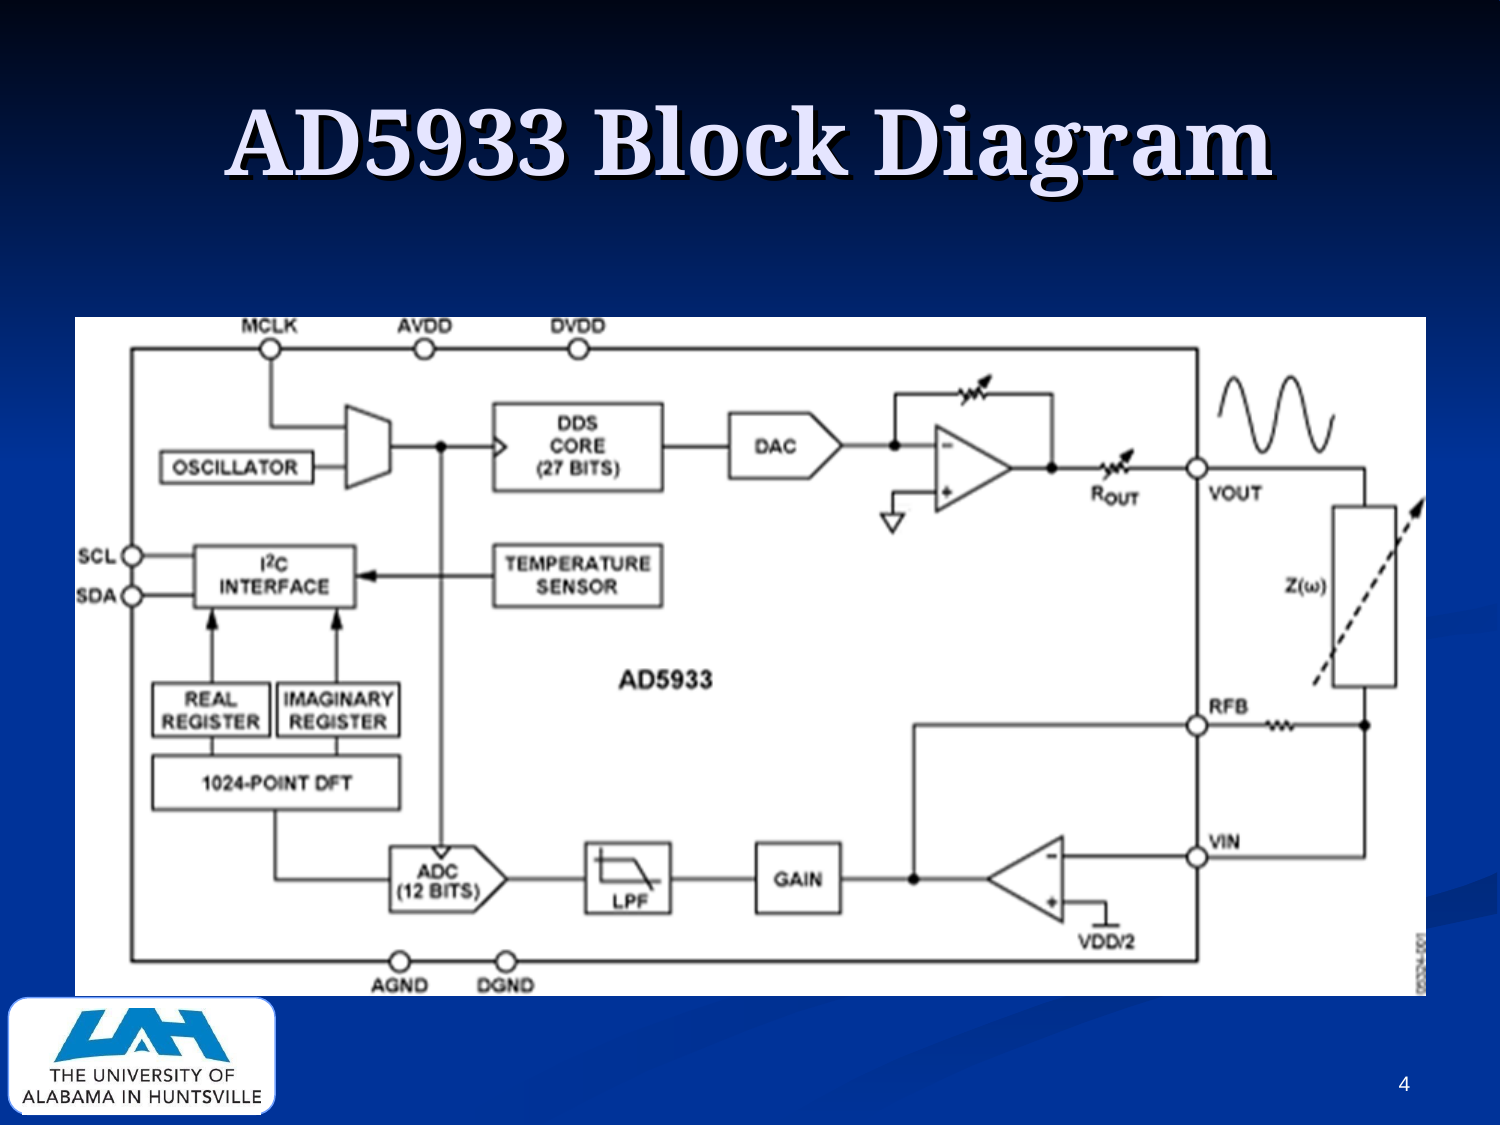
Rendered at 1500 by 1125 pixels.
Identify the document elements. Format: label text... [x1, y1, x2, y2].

text_box <number> [1324, 1062, 1426, 1104]
picture [75, 317, 1426, 996]
title AD5933 Block Diagram [75, 45, 1426, 233]
picture [22, 1008, 261, 1115]
